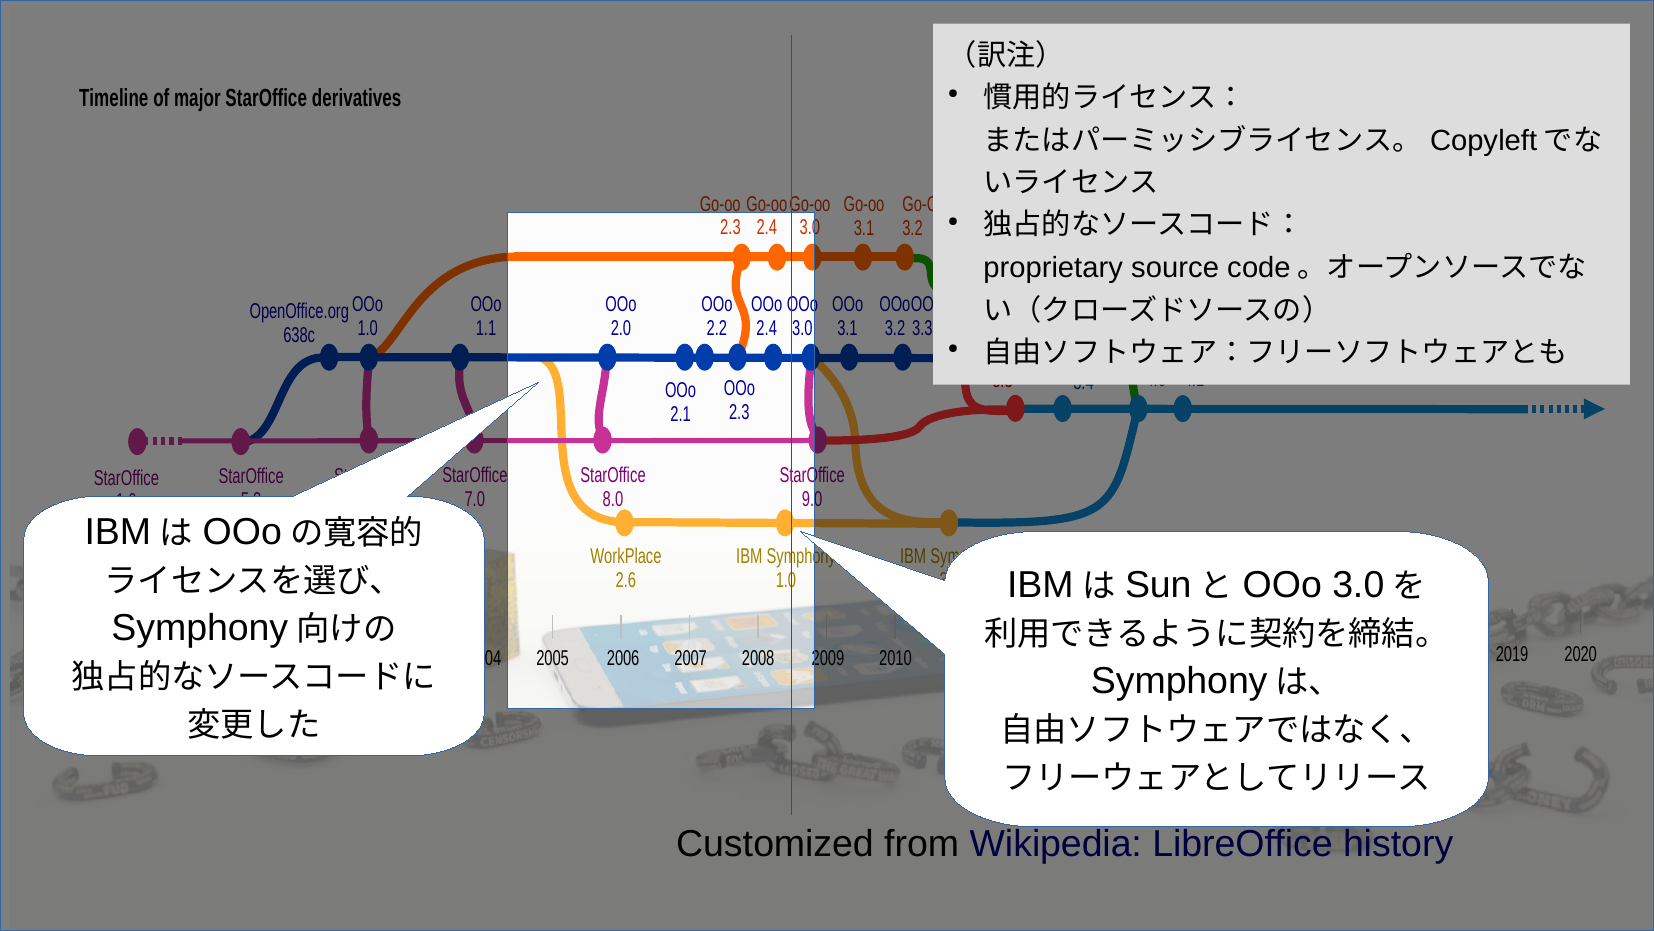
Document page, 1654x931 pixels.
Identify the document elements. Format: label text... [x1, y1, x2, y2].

text_box IBMはSunとOOo 3.0を 利用できるように契約を締結。 Symphonyは、 自由ソフトウェアではなく、 フリーウェアとしてリリース [800, 531, 1489, 827]
text_box IBMはOOoの寛容的 ライセンスを選び、 Symphony向けの 独占的なソースコードに 変更した [23, 382, 539, 756]
picture [508, 213, 791, 708]
picture [792, 213, 814, 708]
text_box [0, 0, 1654, 931]
text_box （訳注） 慣用的ライセンス： またはパーミッシブライセンス。Copyleftでないライセンス 独占的なソースコード： proprietary source code。オープンソースでない（クローズドソースの） 自由ソフトウェア：フリーソフトウェアとも [933, 23, 1630, 385]
